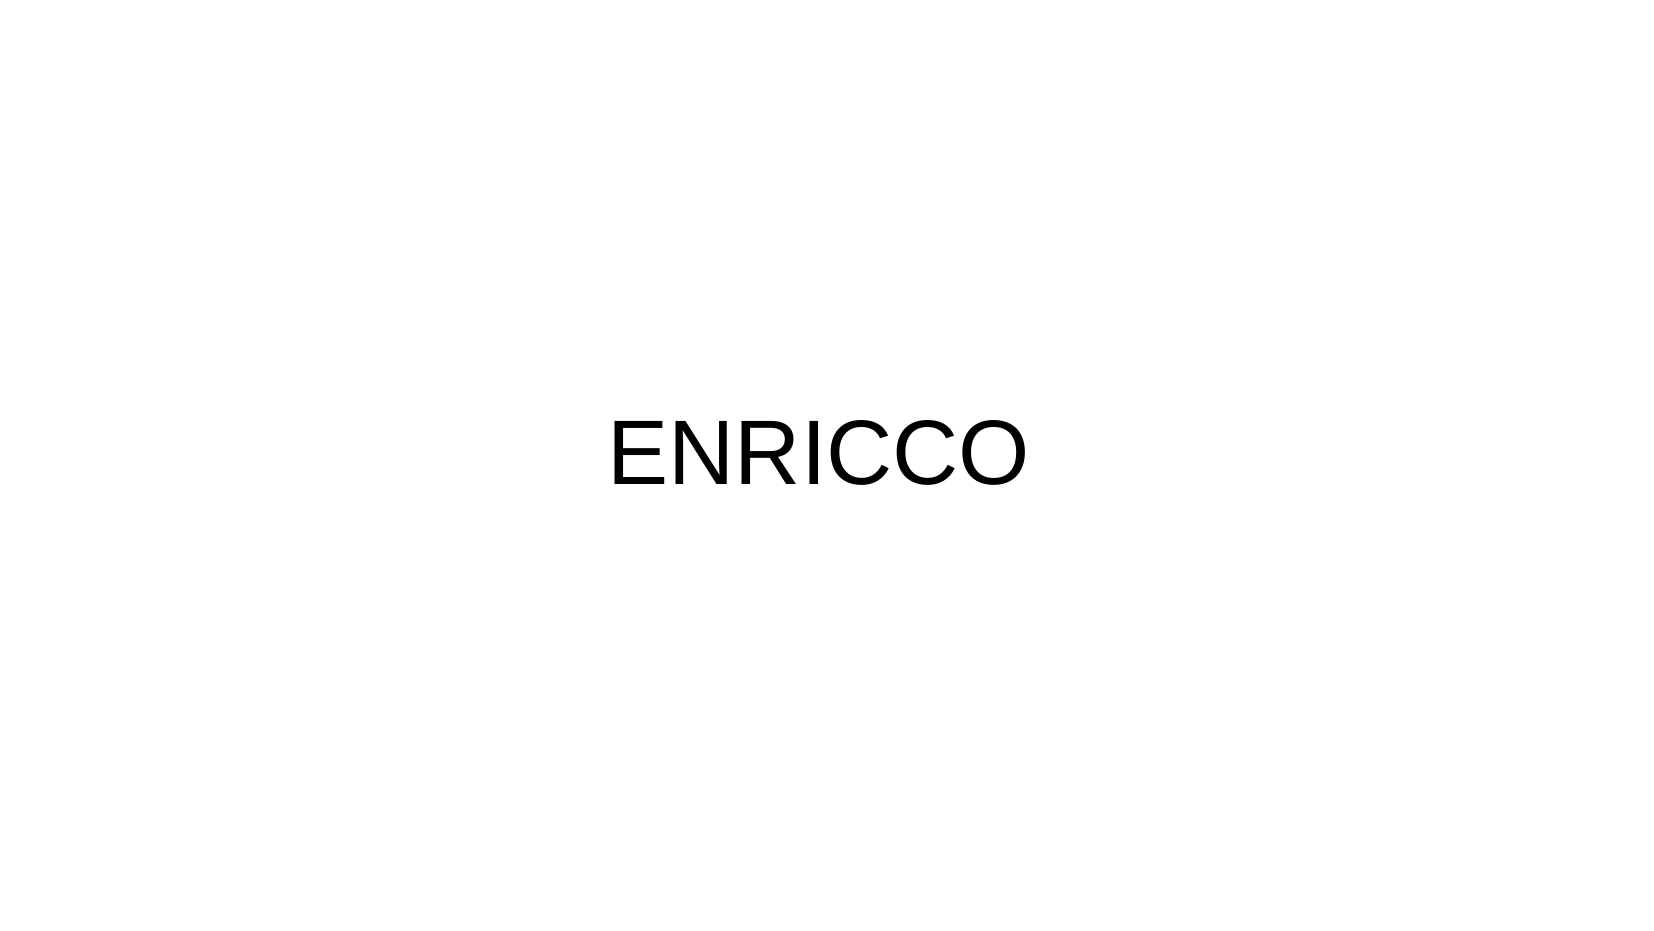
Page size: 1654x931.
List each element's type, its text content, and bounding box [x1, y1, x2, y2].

title ENRICCO [75, 375, 1564, 531]
